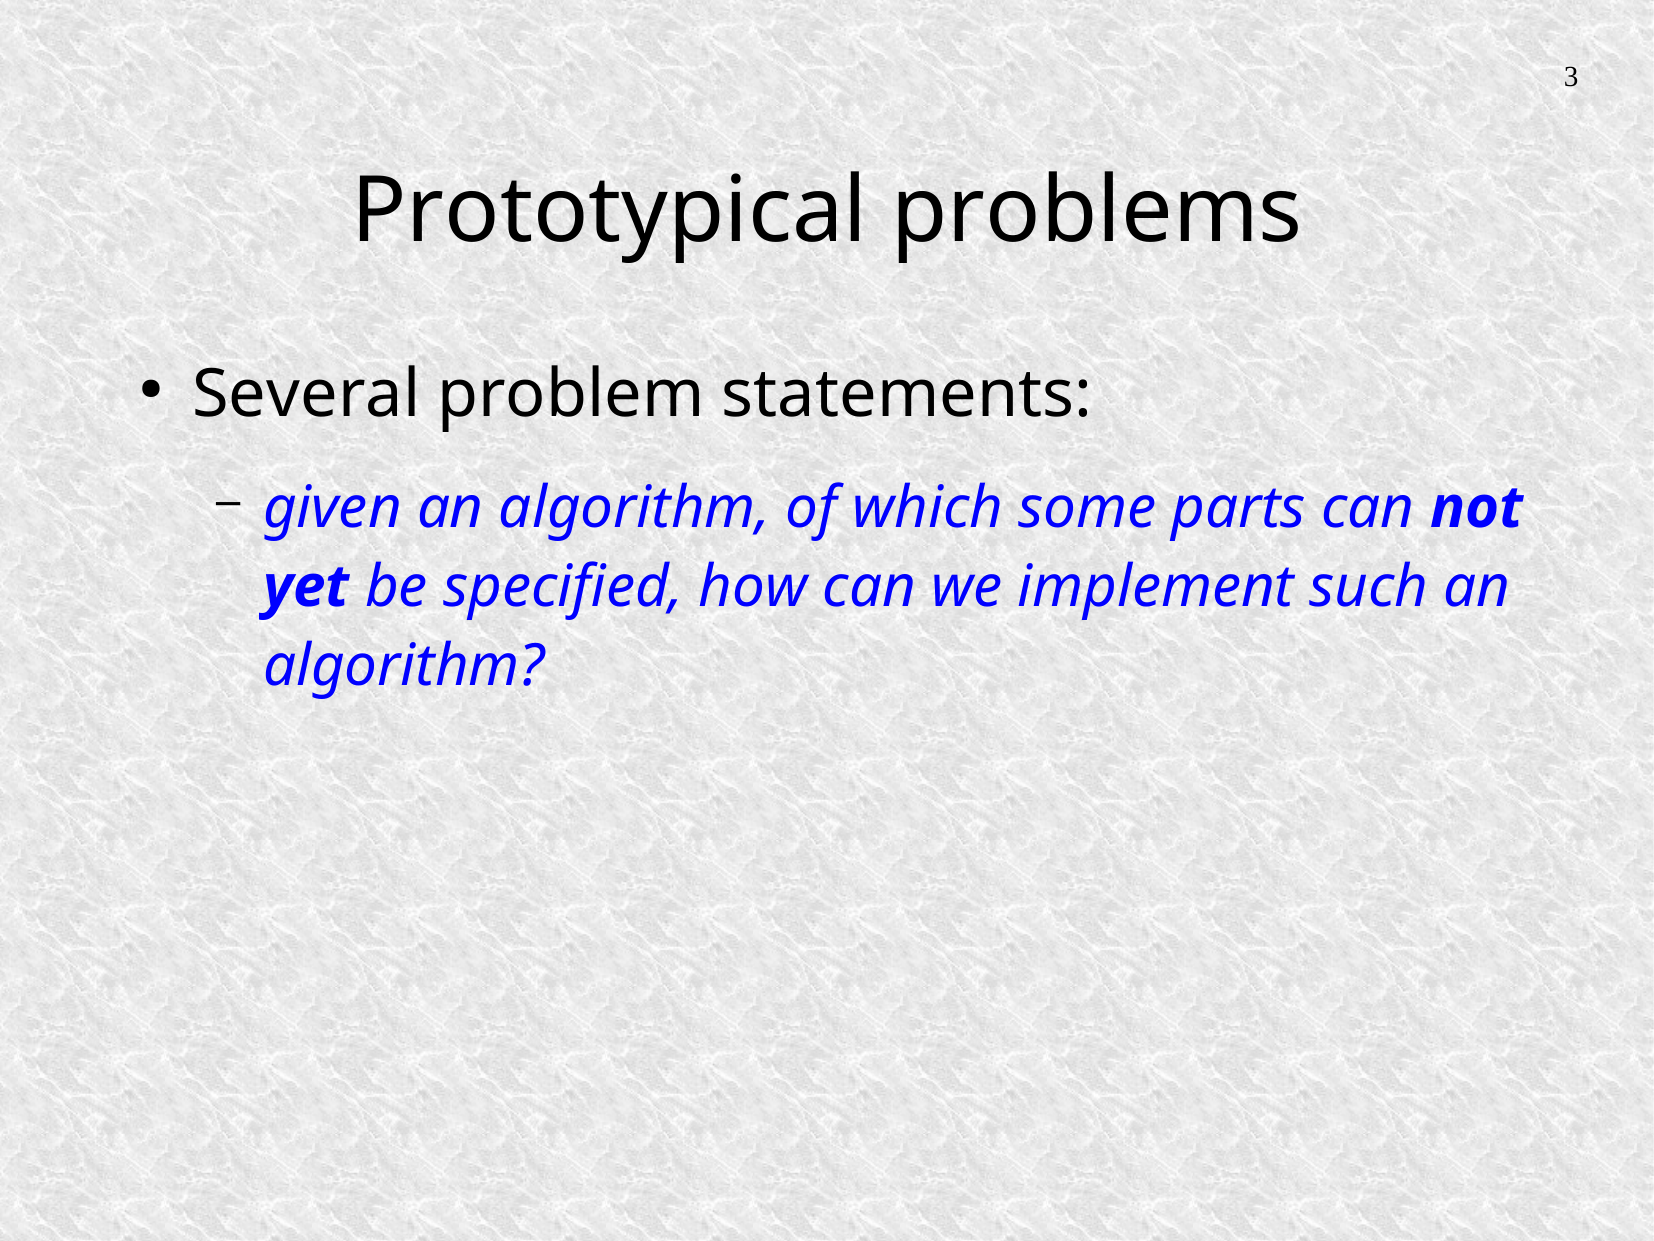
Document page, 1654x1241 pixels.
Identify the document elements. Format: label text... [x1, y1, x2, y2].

list Several problem statements: given an algorithm, of which some parts can not yet be specified, how can we implement such an algorithm? [121, 344, 1534, 1137]
title Prototypical problems [121, 102, 1534, 311]
picture [0, 0, 1654, 1241]
